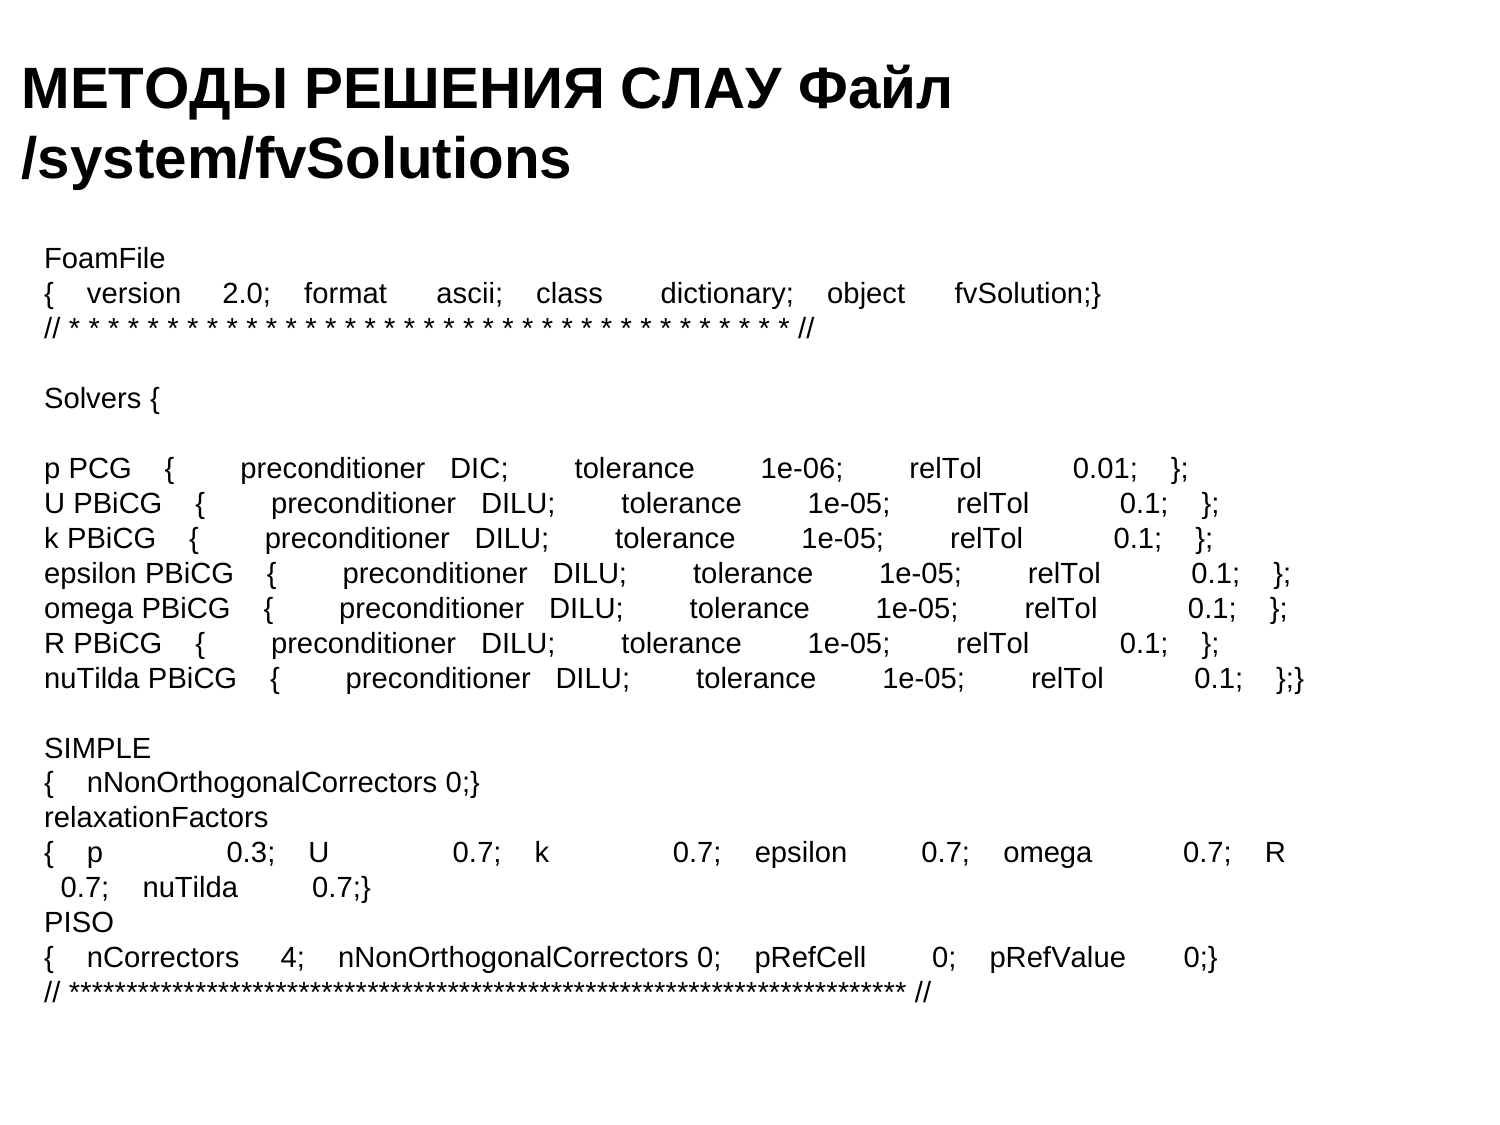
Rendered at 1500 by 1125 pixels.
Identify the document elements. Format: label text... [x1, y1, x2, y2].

text_box FoamFile { version 2.0; format ascii; class dictionary; object fvSolution;} // * * * * * * * * * * * * * * * * * * * * * * * * * * * * * * * * * * * * * // Solvers { p PCG { preconditioner DIC; tolerance 1e-06; relTol 0.01; }; U PBiCG { preconditioner DILU; tolerance 1e-05; relTol 0.1; }; k PBiCG { preconditioner DILU; tolerance 1e-05; relTol 0.1; }; epsilon PBiCG { preconditioner DILU; tolerance 1e-05; relTol 0.1; }; omega PBiCG { preconditioner DILU; tolerance 1e-05; relTol 0.1; }; R PBiCG { preconditioner DILU; tolerance 1e-05; relTol 0.1; }; nuTilda PBiCG { preconditioner DILU; tolerance 1e-05; relTol 0.1; };} SIMPLE { nNonOrthogonalCorrectors 0;} relaxationFactors { p 0.3; U 0.7; k 0.7; epsilon 0.7; omega 0.7; R 0.7; nuTilda 0.7;} PISO { nCorrectors 4; nNonOrthogonalCorrectors 0; pRefCell 0; pRefValue 0;} // ************************************************************************* // [29, 231, 1406, 1017]
text_box МЕТОДЫ РЕШЕНИЯ СЛАУ Файл /system/fvSolutions [6, 42, 1500, 221]
